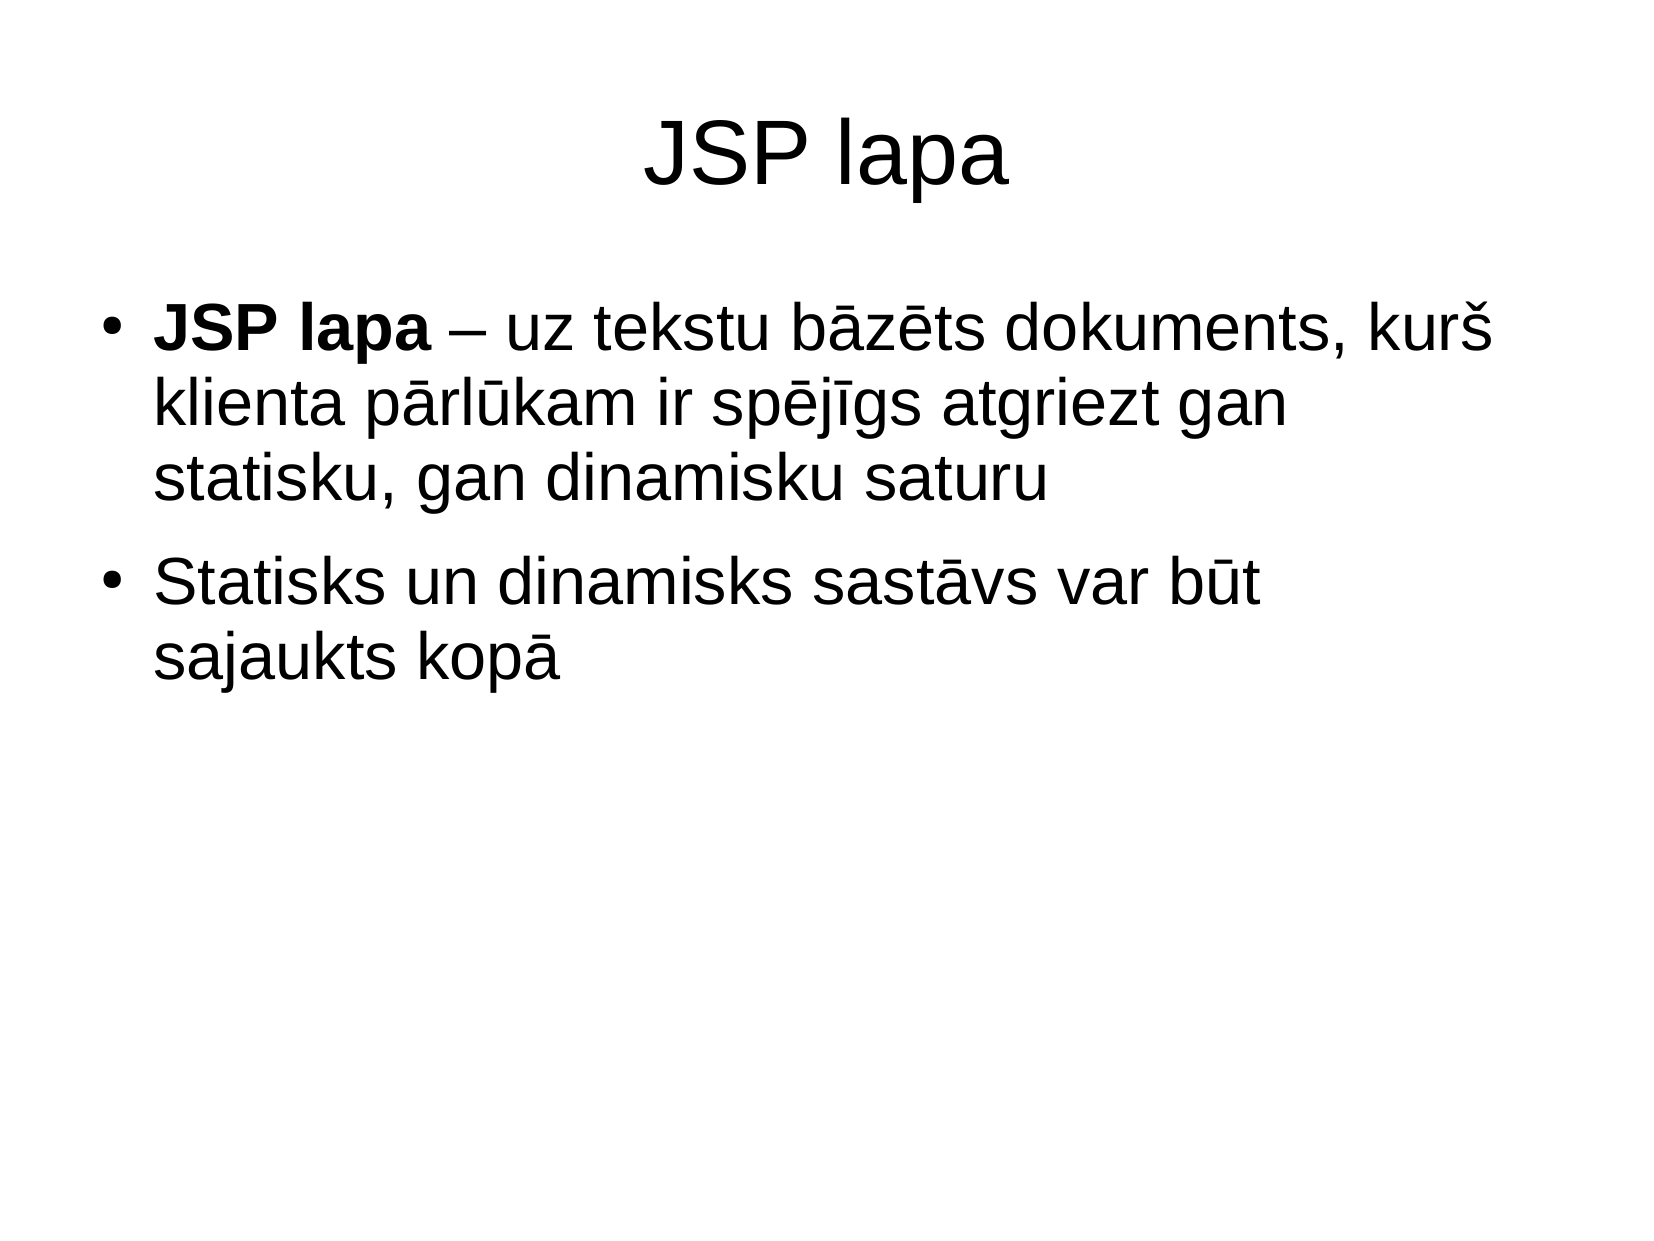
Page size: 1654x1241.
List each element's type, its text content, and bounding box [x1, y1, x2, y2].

title JSP lapa [82, 49, 1571, 257]
list JSP lapa – uz tekstu bāzēts dokuments, kurš klienta pārlūkam ir spējīgs atgriezt gan statisku, gan dinamisku saturu Statisks un dinamisks sastāvs var būt sajaukts kopā [82, 290, 1538, 1010]
